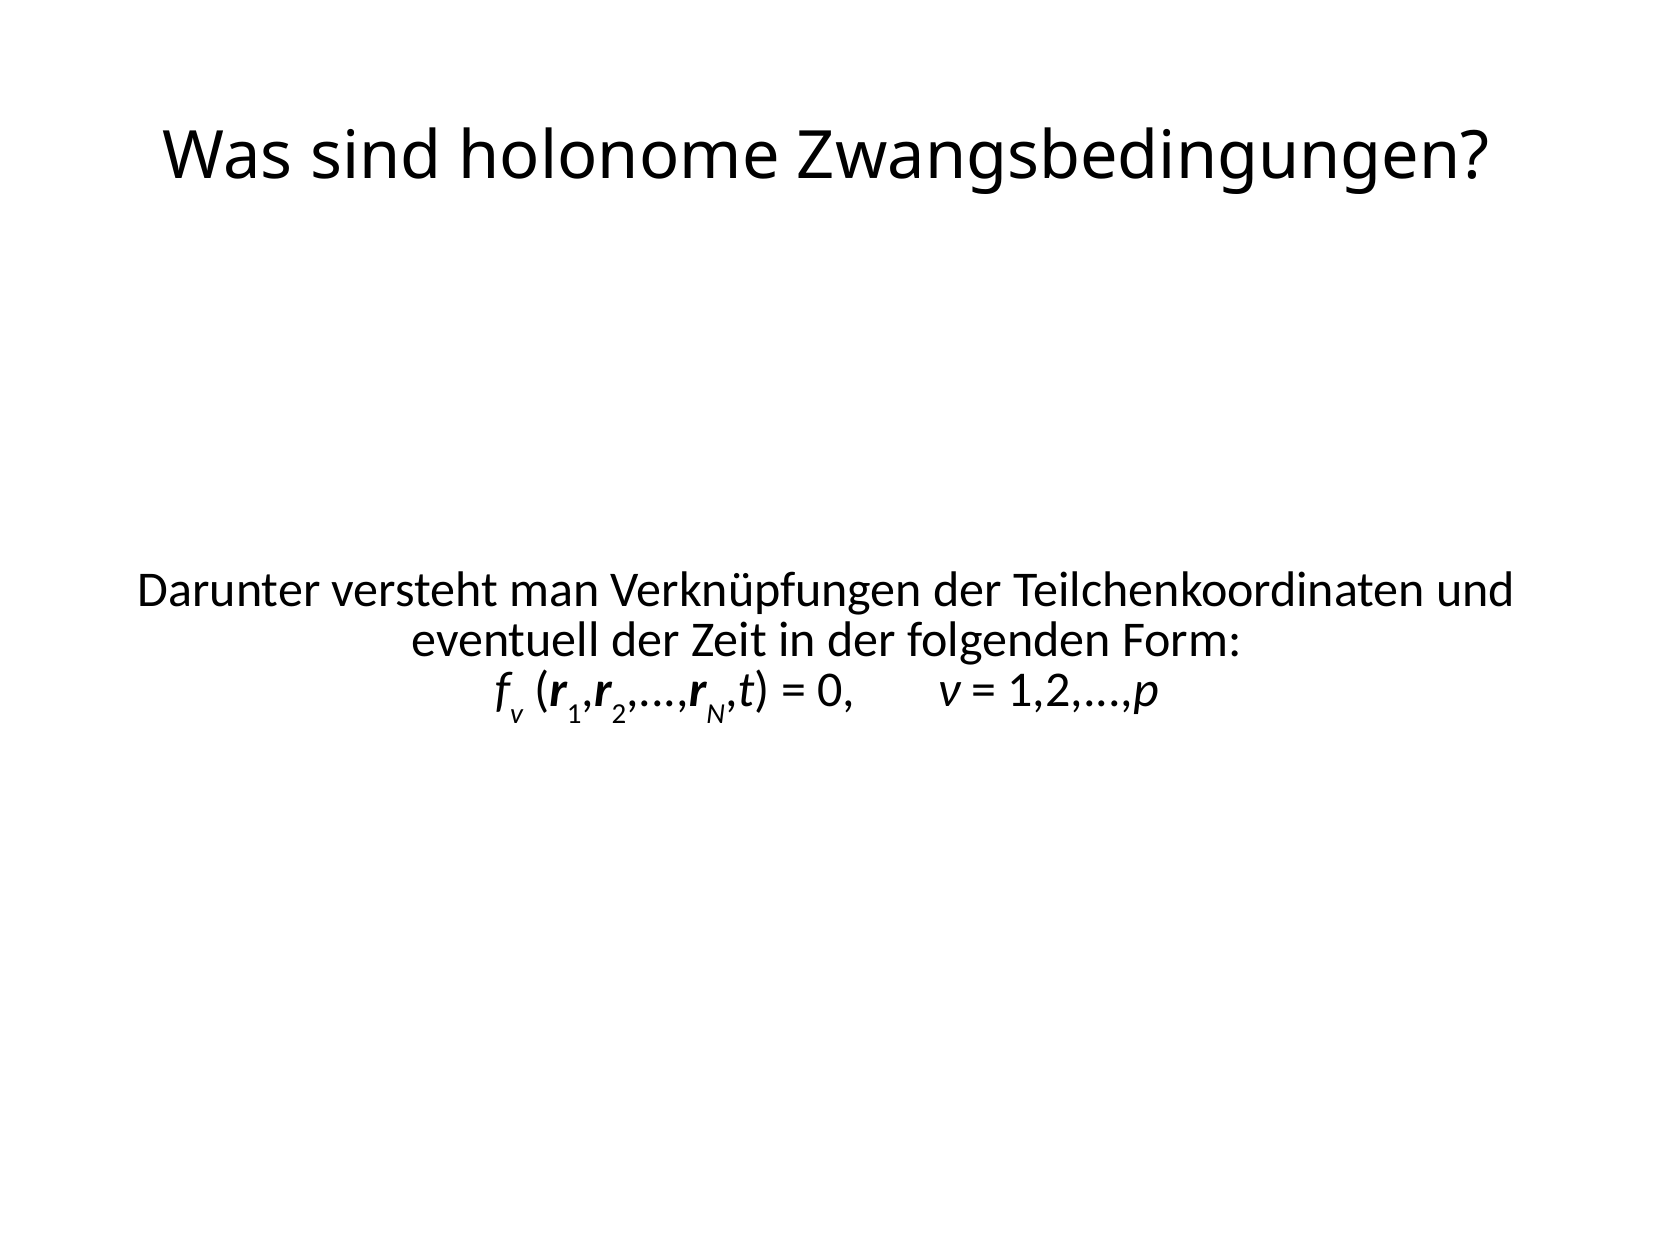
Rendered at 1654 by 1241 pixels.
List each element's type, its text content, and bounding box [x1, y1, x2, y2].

subtitle Darunter versteht man Verknüpfungen der Teilchenkoordinaten und eventuell der Zeit in der folgenden Form: fv (r1,r2,...,rN,t) = 0, ν = 1,2,...,p [82, 290, 1571, 1010]
title Was sind holonome Zwangsbedingungen? [82, 49, 1571, 257]
